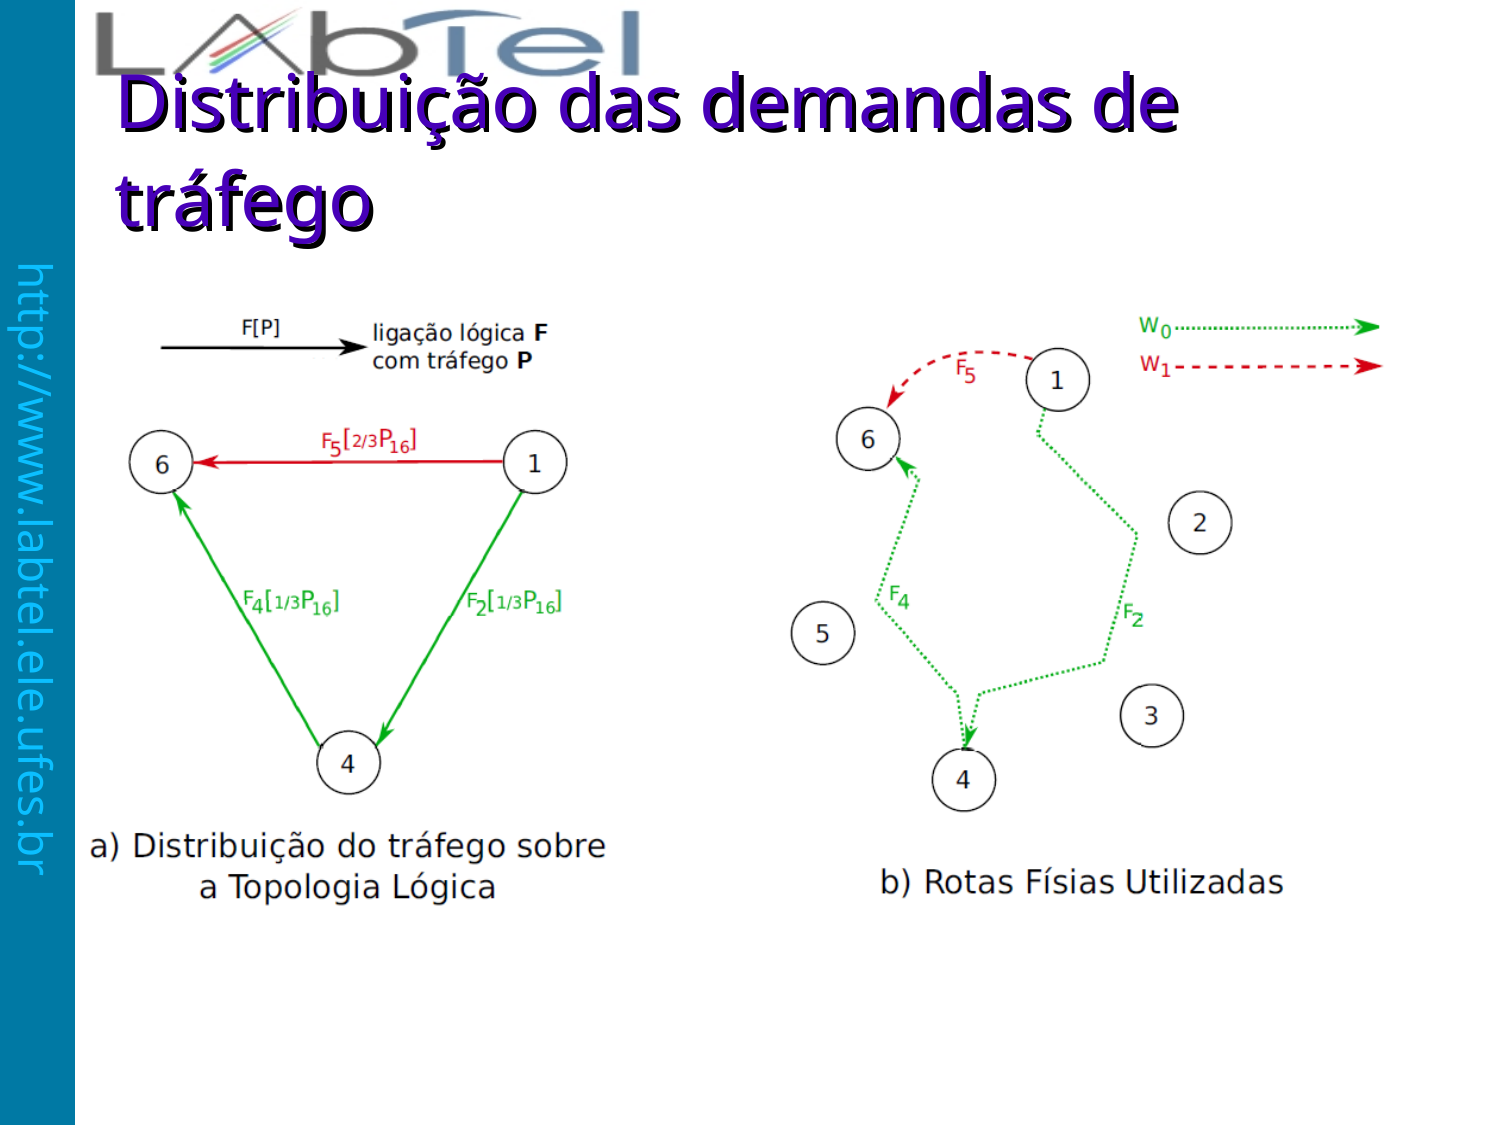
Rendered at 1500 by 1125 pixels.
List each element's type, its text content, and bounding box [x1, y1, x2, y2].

title Distribuição das demandas de tráfego [99, 48, 1461, 246]
picture [76, 0, 675, 88]
picture [76, 301, 1390, 914]
